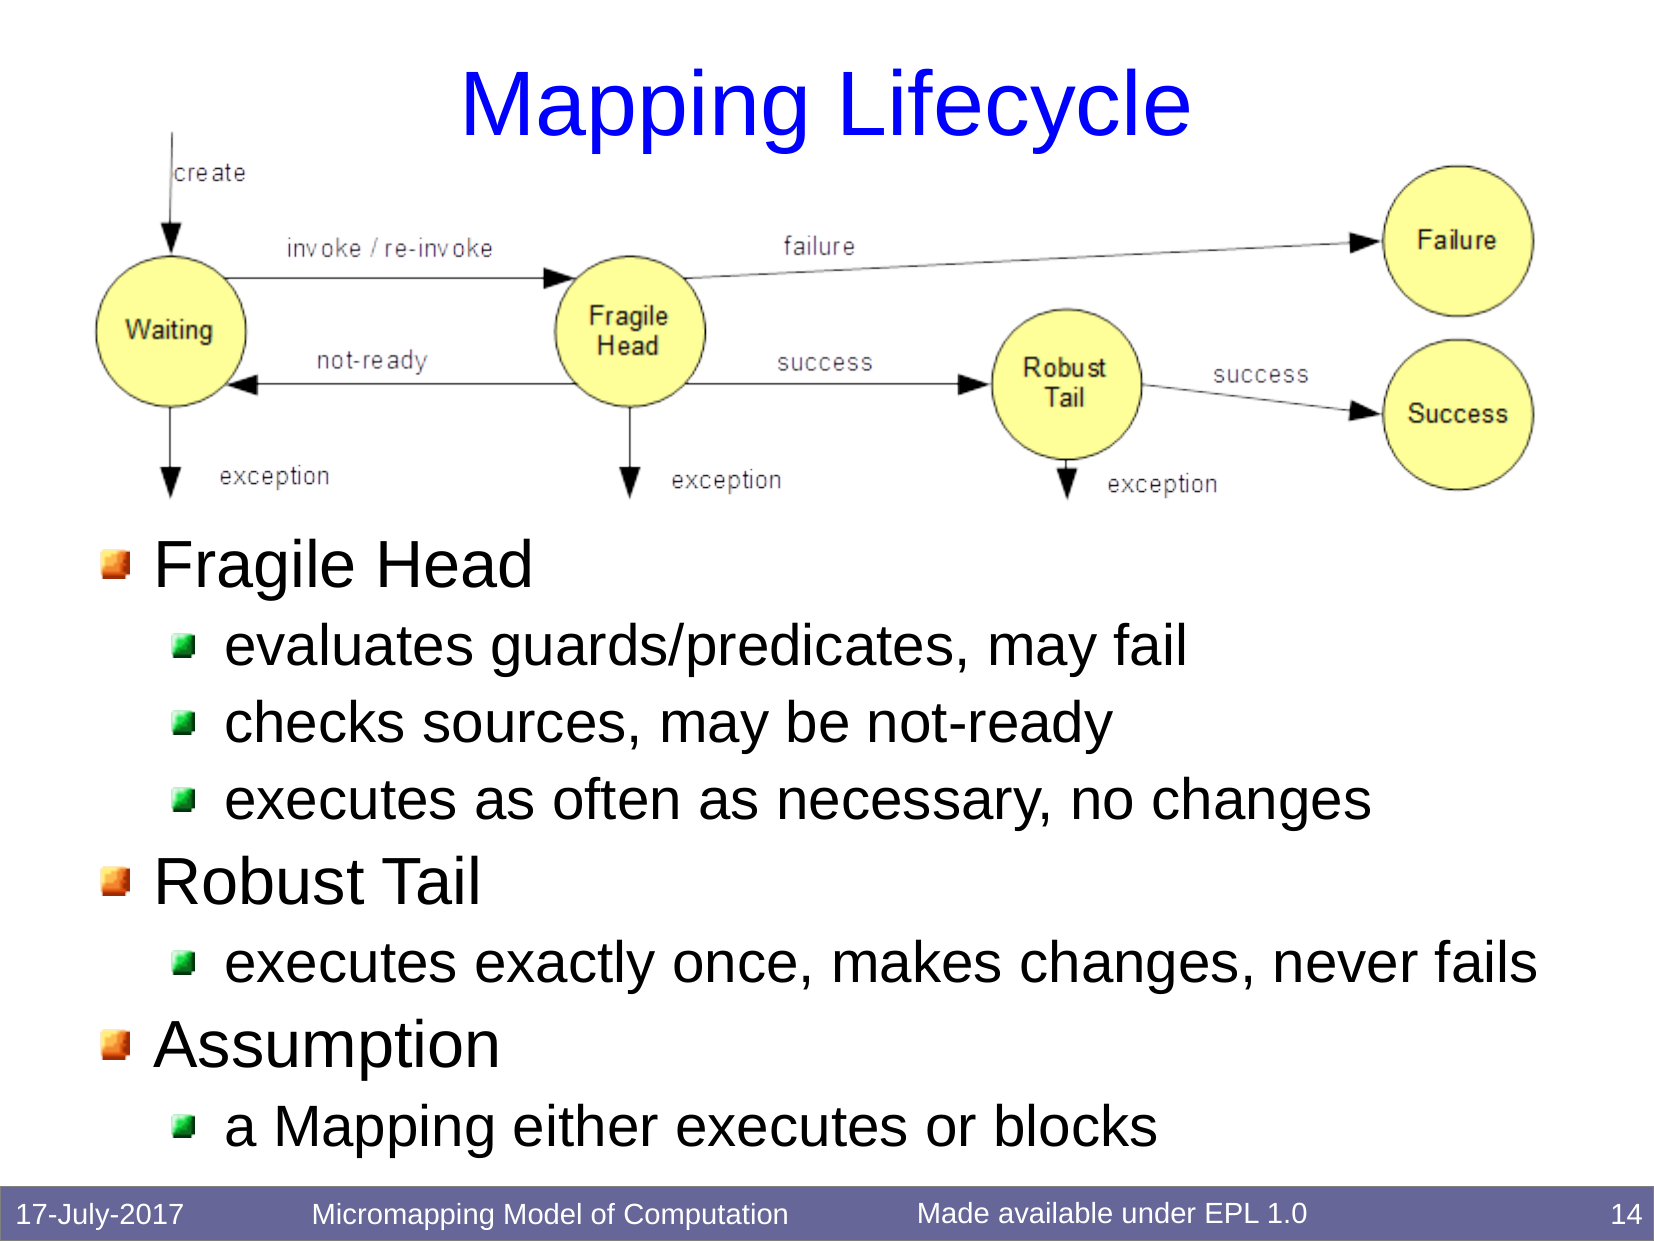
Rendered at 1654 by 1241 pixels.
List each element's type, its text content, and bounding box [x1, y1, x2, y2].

list Fragile Head evaluates guards/predicates, may fail checks sources, may be not-ready executes as often as necessary, no changes Robust Tail executes exactly once, makes changes, never fails Assumption a Mapping either executes or blocks [82, 527, 1571, 1241]
title Mapping Lifecycle [82, 0, 1571, 112]
picture [50, 112, 1593, 527]
